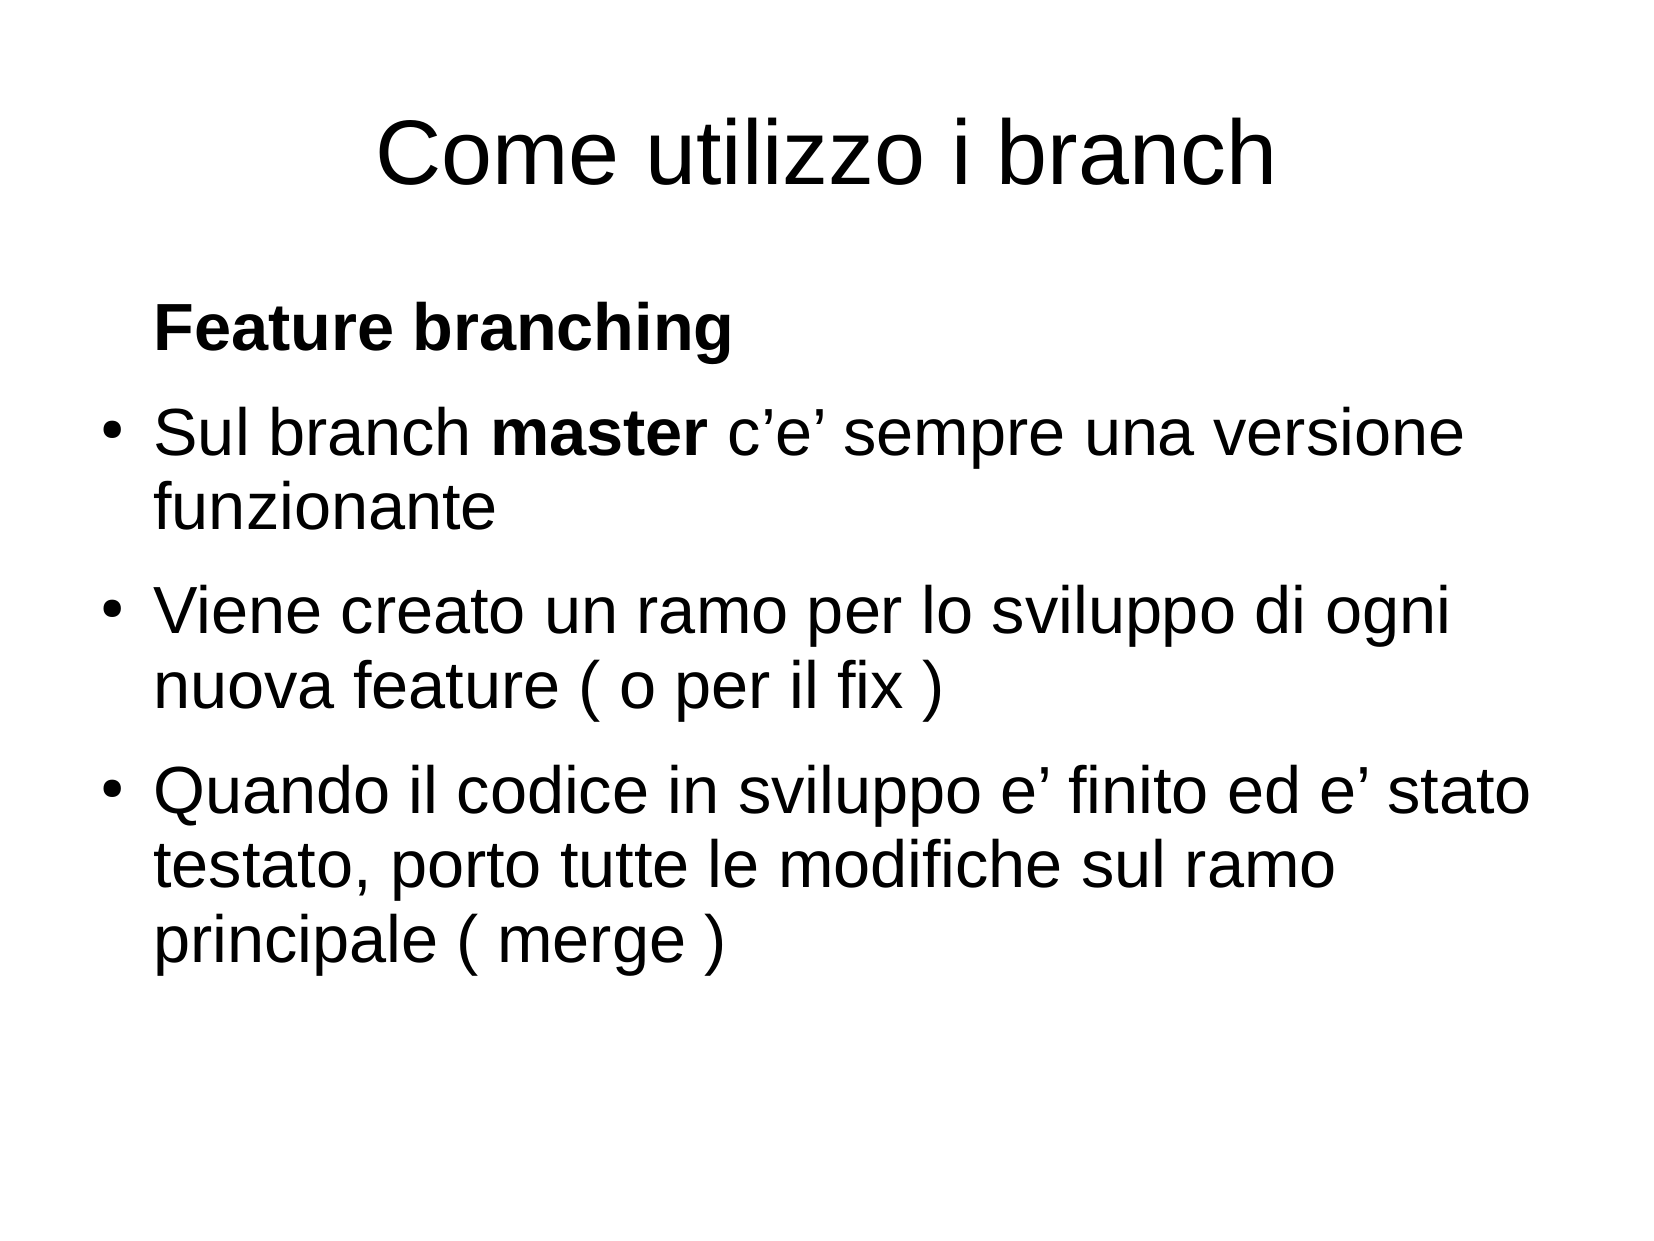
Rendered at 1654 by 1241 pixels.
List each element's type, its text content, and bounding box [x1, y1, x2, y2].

list Feature branching Sul branch master c’e’ sempre una versione funzionante Viene creato un ramo per lo sviluppo di ogni nuova feature ( o per il fix ) Quando il codice in sviluppo e’ finito ed e’ stato testato, porto tutte le modifiche sul ramo principale ( merge ) [82, 290, 1571, 1010]
title Come utilizzo i branch [82, 49, 1571, 257]
